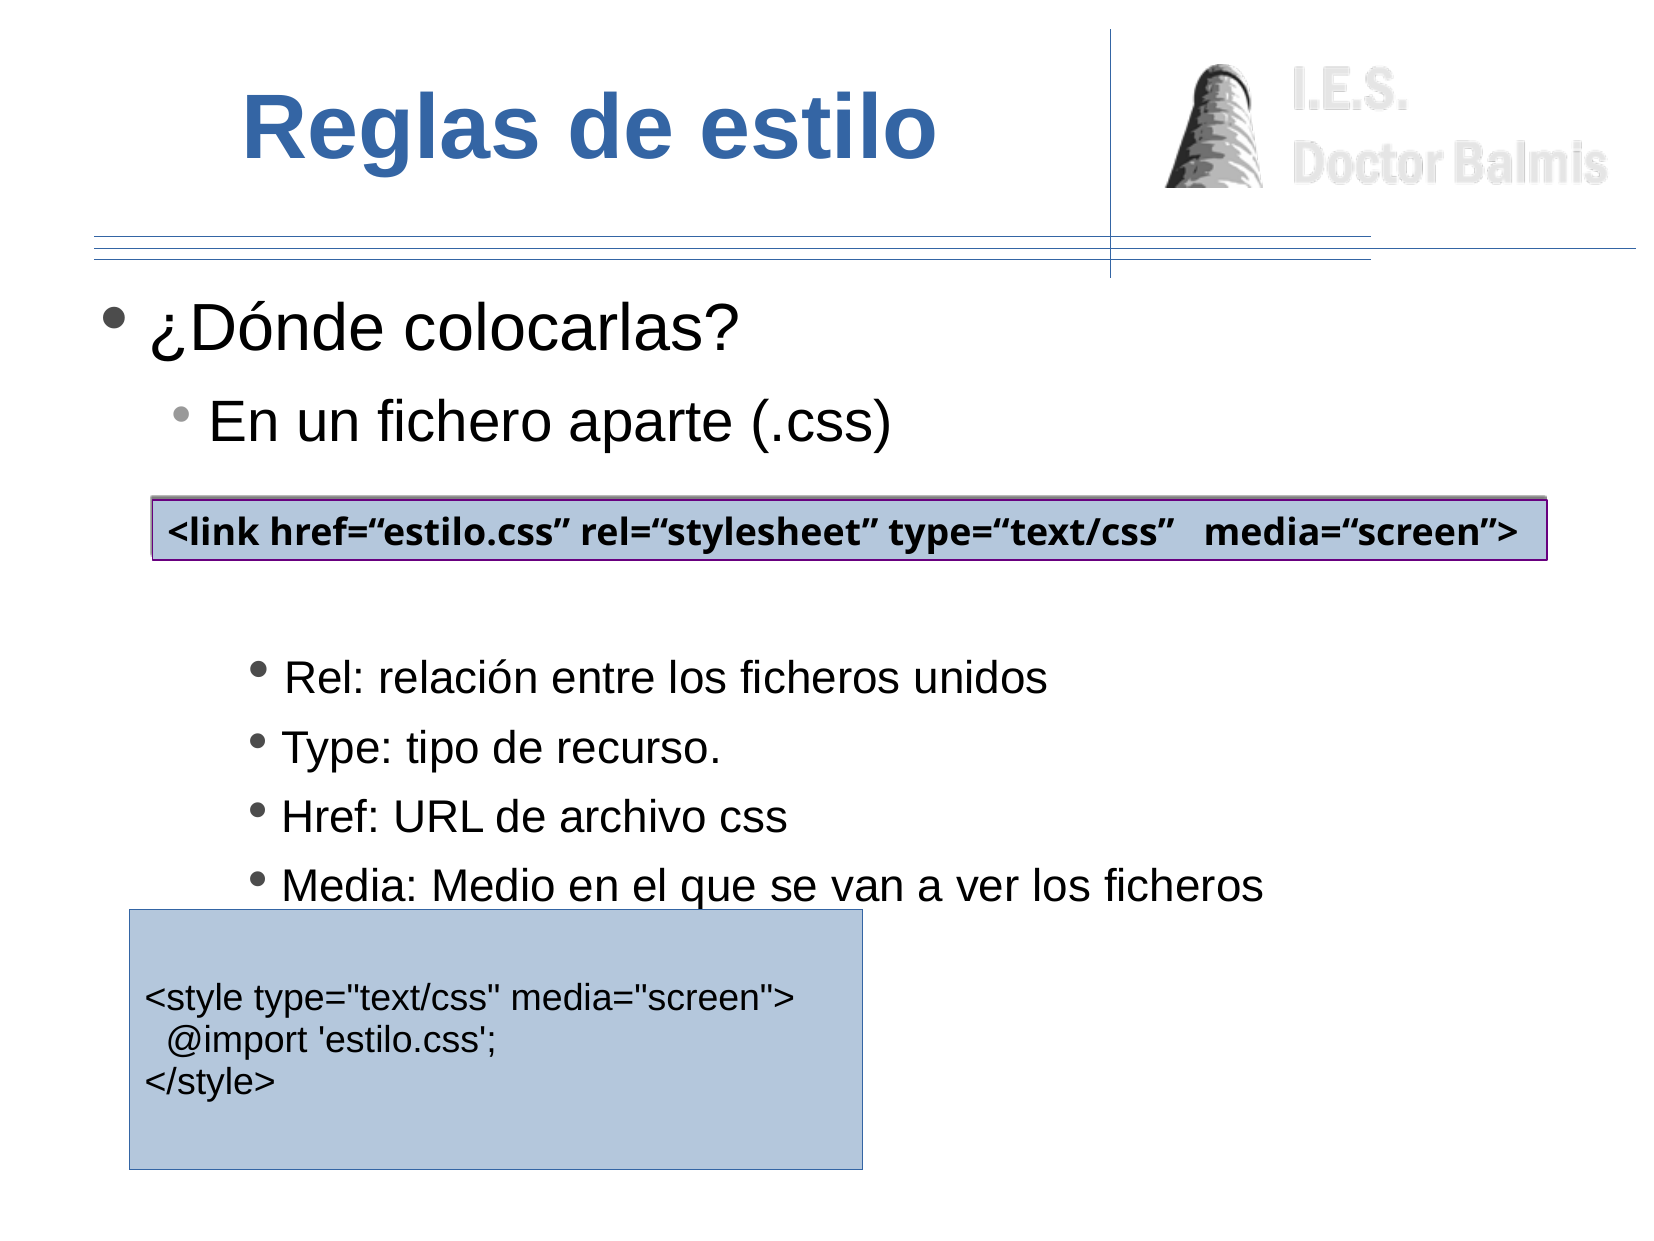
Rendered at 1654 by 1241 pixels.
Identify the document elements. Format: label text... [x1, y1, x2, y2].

title Reglas de estilo [118, 23, 1063, 231]
list ¿Dónde colocarlas? En un fichero aparte (.css) Rel: relación entre los ficheros unidos Type: tipo de recurso. Href: URL de archivo css Media: Medio en el que se van a ver los ficheros [82, 290, 1571, 1010]
picture [1133, 64, 1619, 188]
text_box <style type="text/css" media="screen"> @import 'estilo.css'; </style> [129, 909, 863, 1170]
text_box <link href=“estilo.css” rel=“stylesheet” type=“text/css” media=“screen”> [152, 500, 1548, 560]
